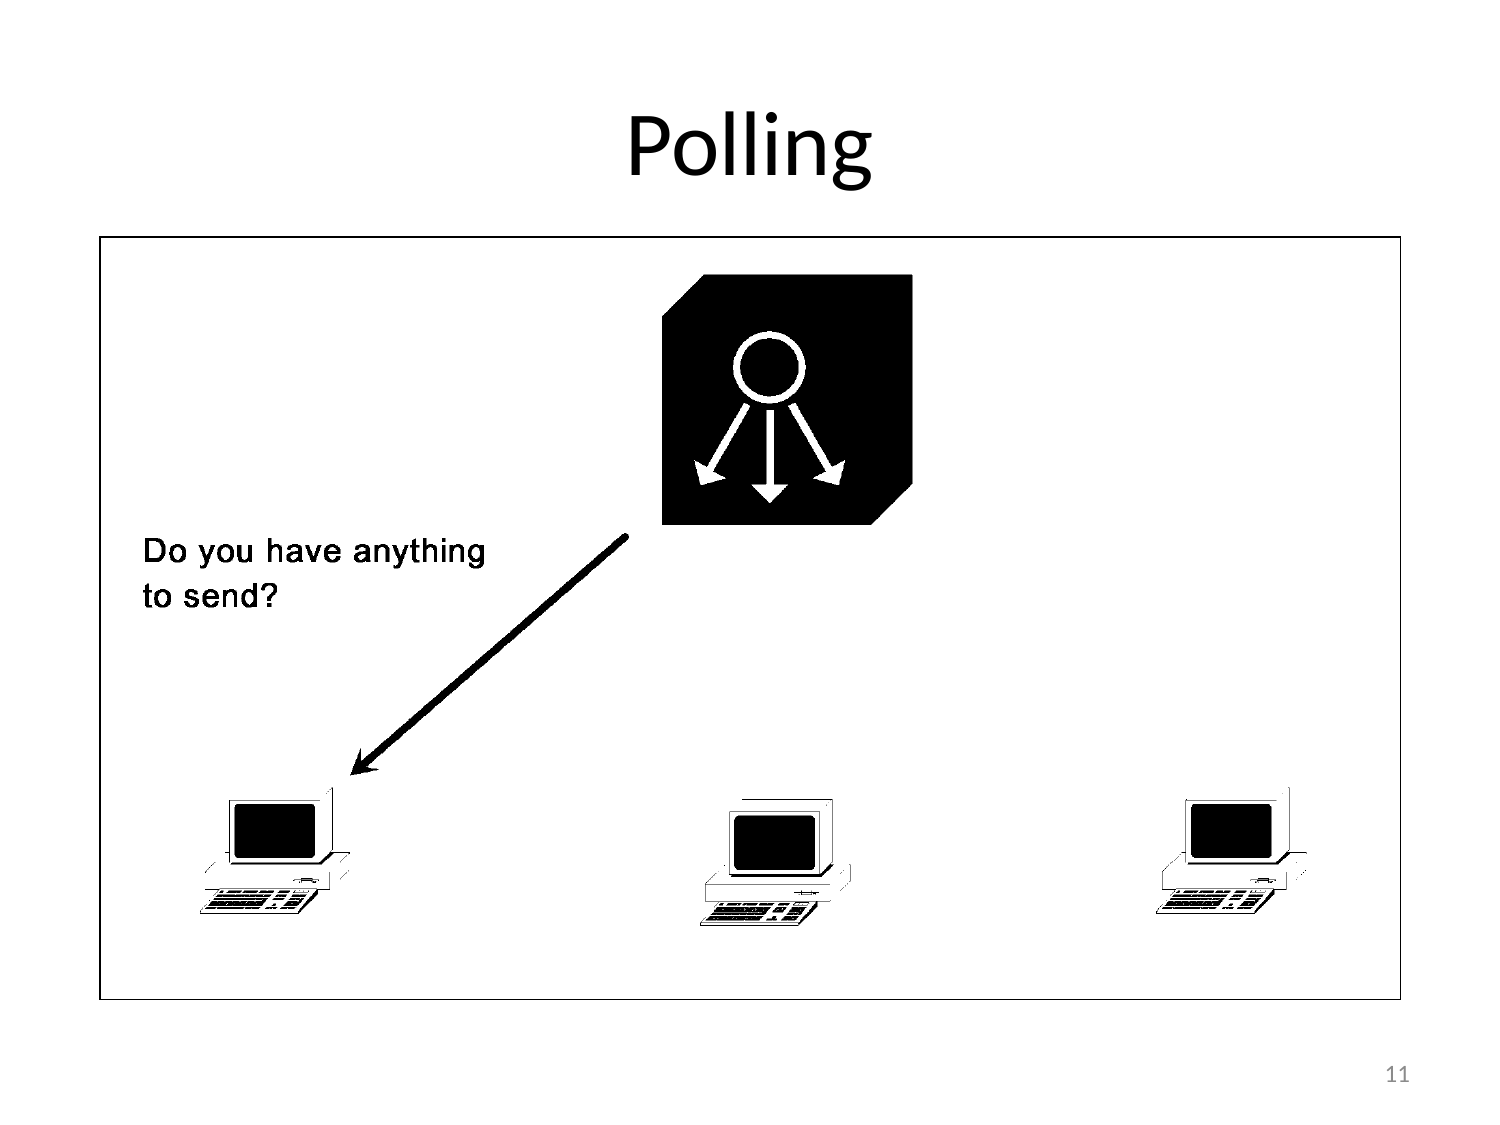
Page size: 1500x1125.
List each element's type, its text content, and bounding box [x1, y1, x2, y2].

title Polling [75, 45, 1425, 233]
picture [99, 236, 1401, 1000]
slide_number <number> [1074, 1042, 1425, 1103]
